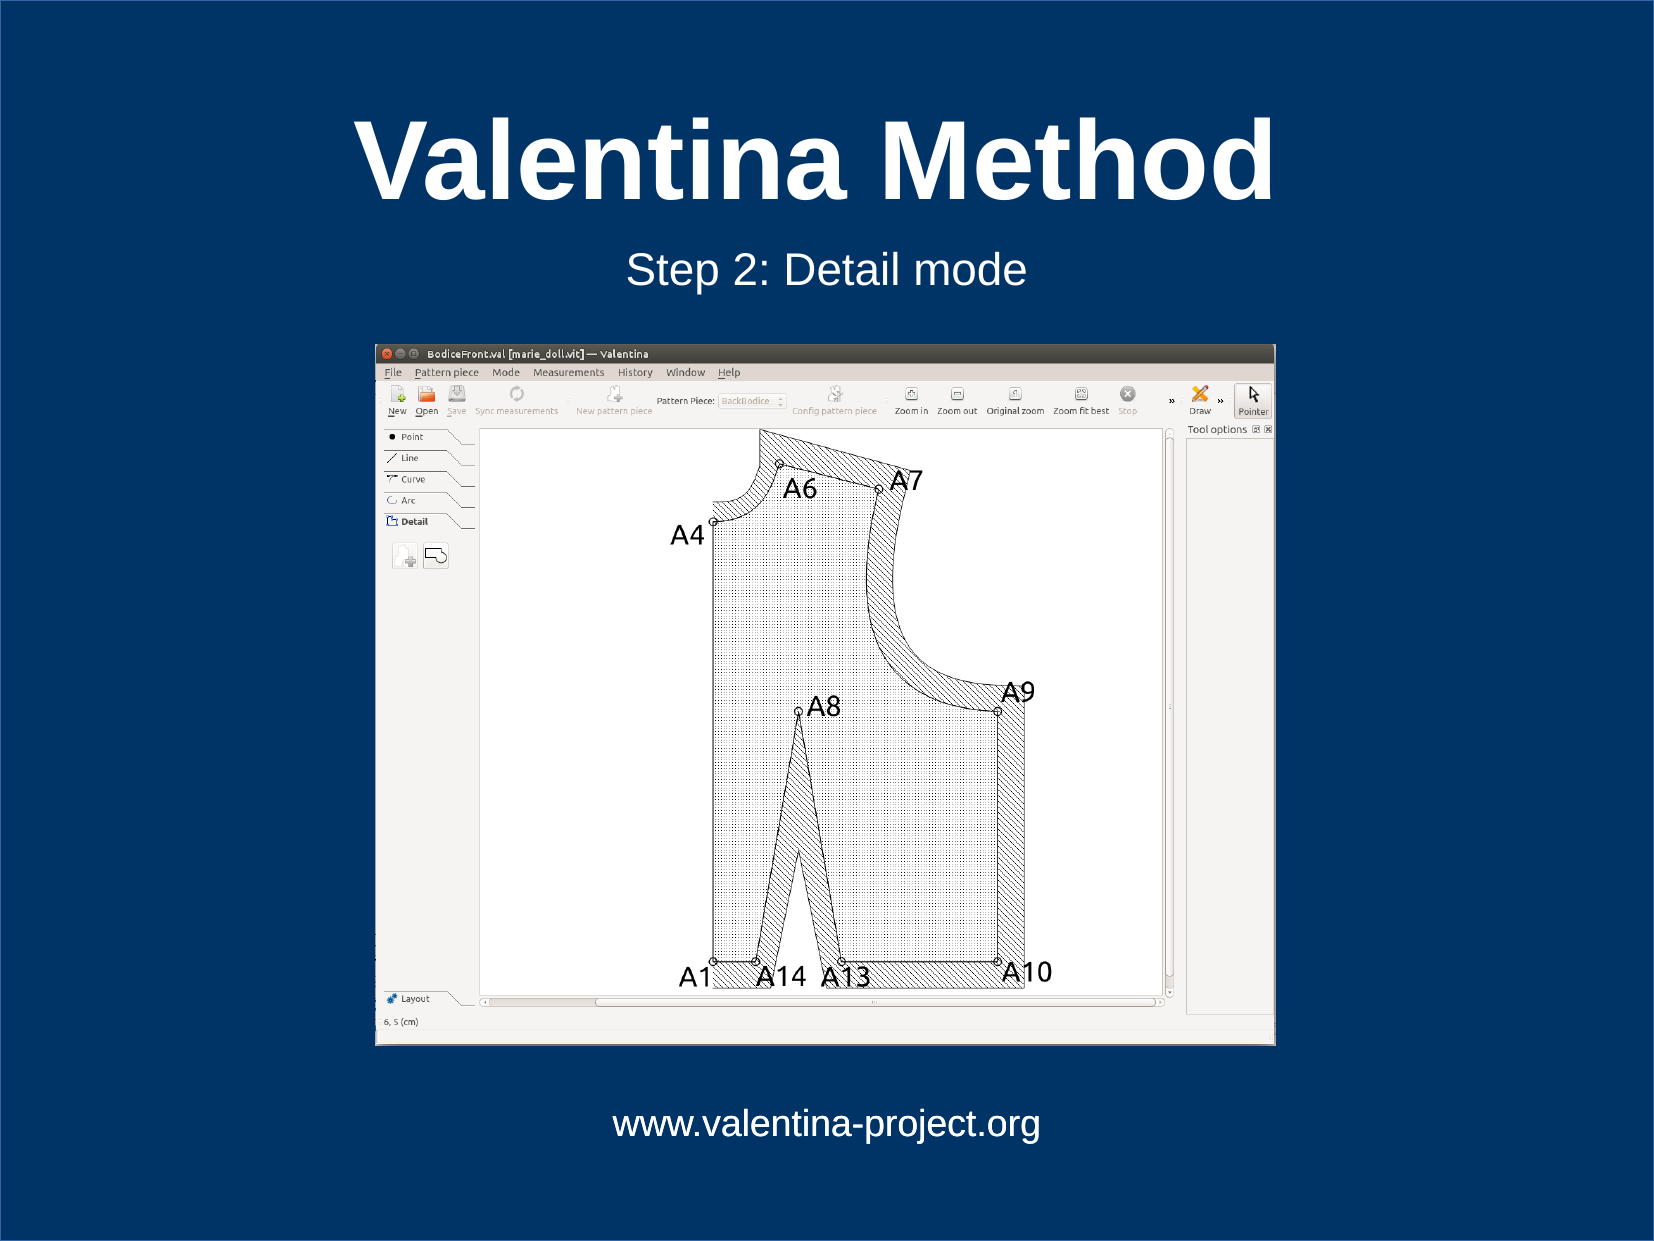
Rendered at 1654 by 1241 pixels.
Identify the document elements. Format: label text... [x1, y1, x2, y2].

text_box [0, 0, 1654, 1241]
text_box Valentina Method [339, 90, 1315, 236]
text_box Step 2: Detail mode [254, 236, 1400, 354]
picture [375, 344, 1276, 1046]
text_box www.valentina-project.org [598, 1095, 1056, 1171]
